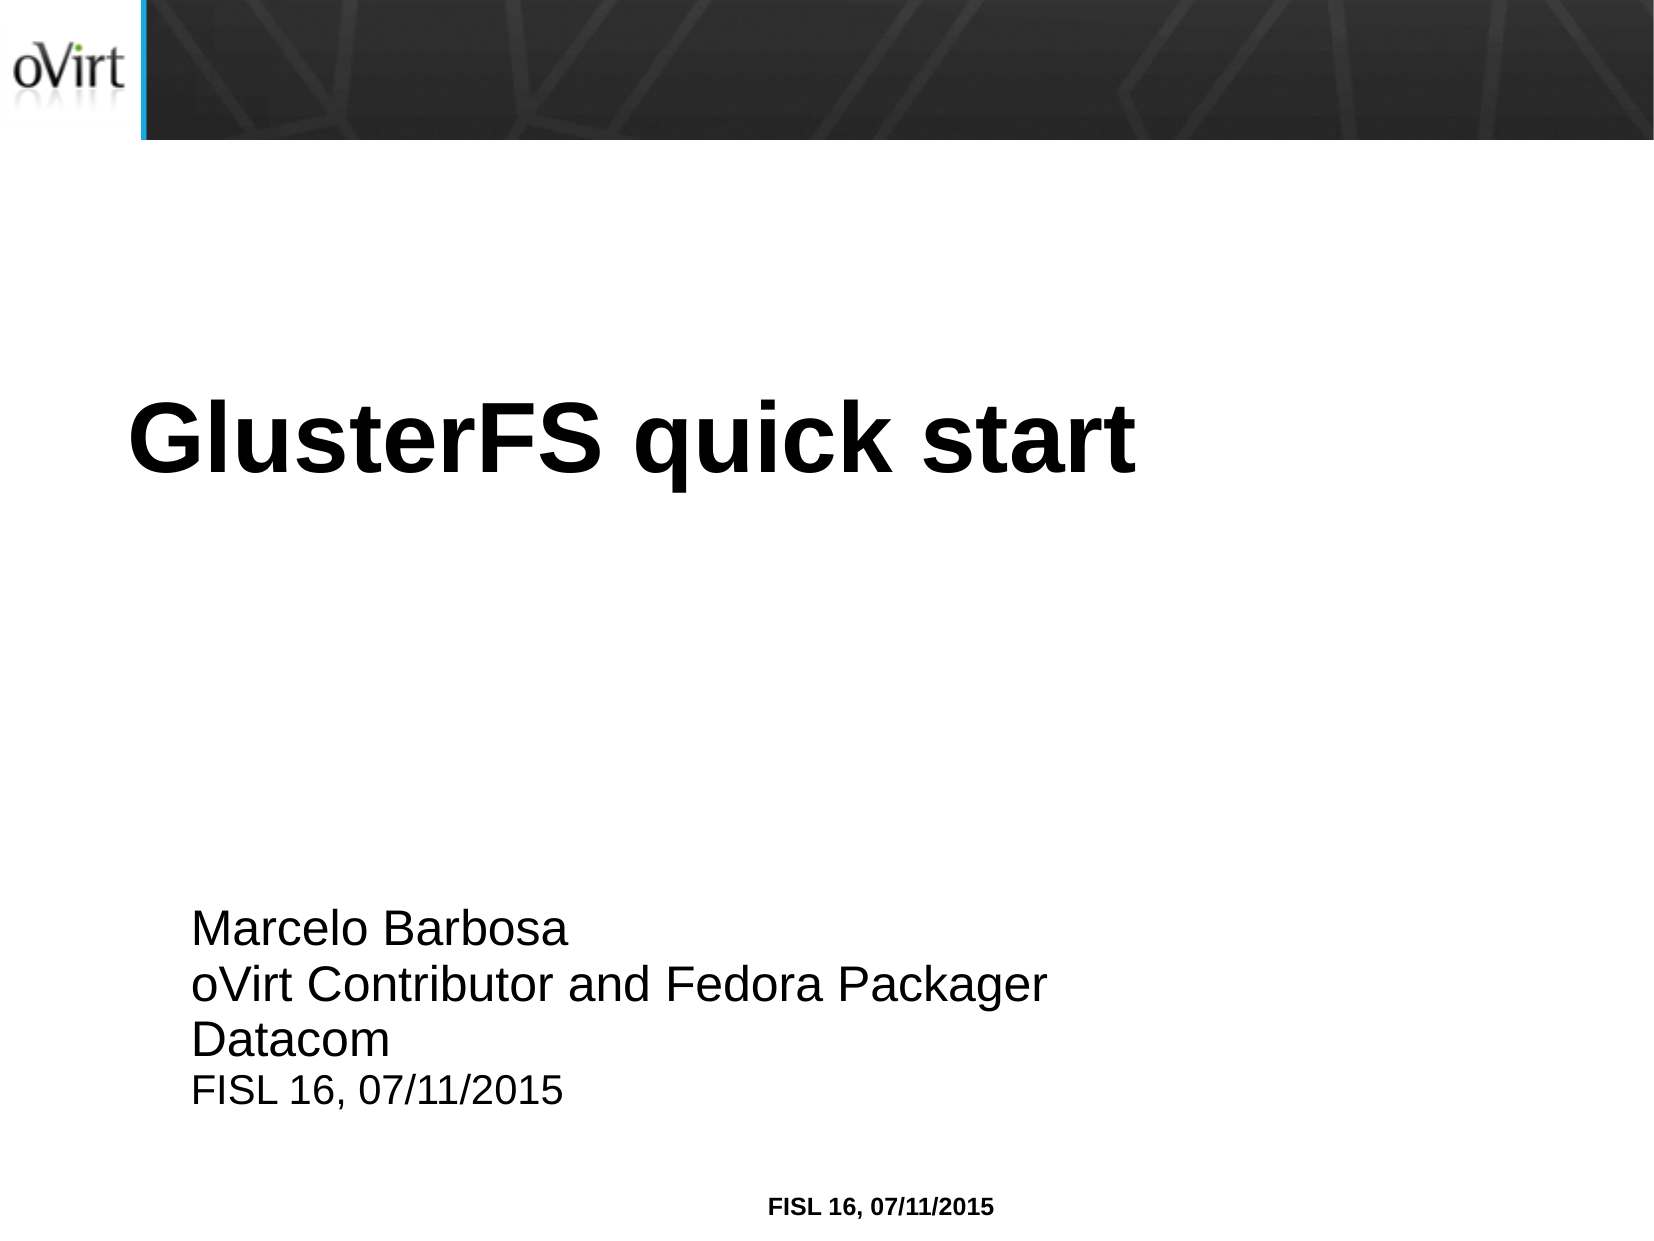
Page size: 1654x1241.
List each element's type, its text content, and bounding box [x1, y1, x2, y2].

picture [0, 0, 1654, 140]
text_box GlusterFS quick start [112, 374, 1549, 613]
text_box Marcelo Barbosa oVirt Contributor and Fedora Packager Datacom FISL 16, 07/11/2015 [176, 669, 1549, 1122]
